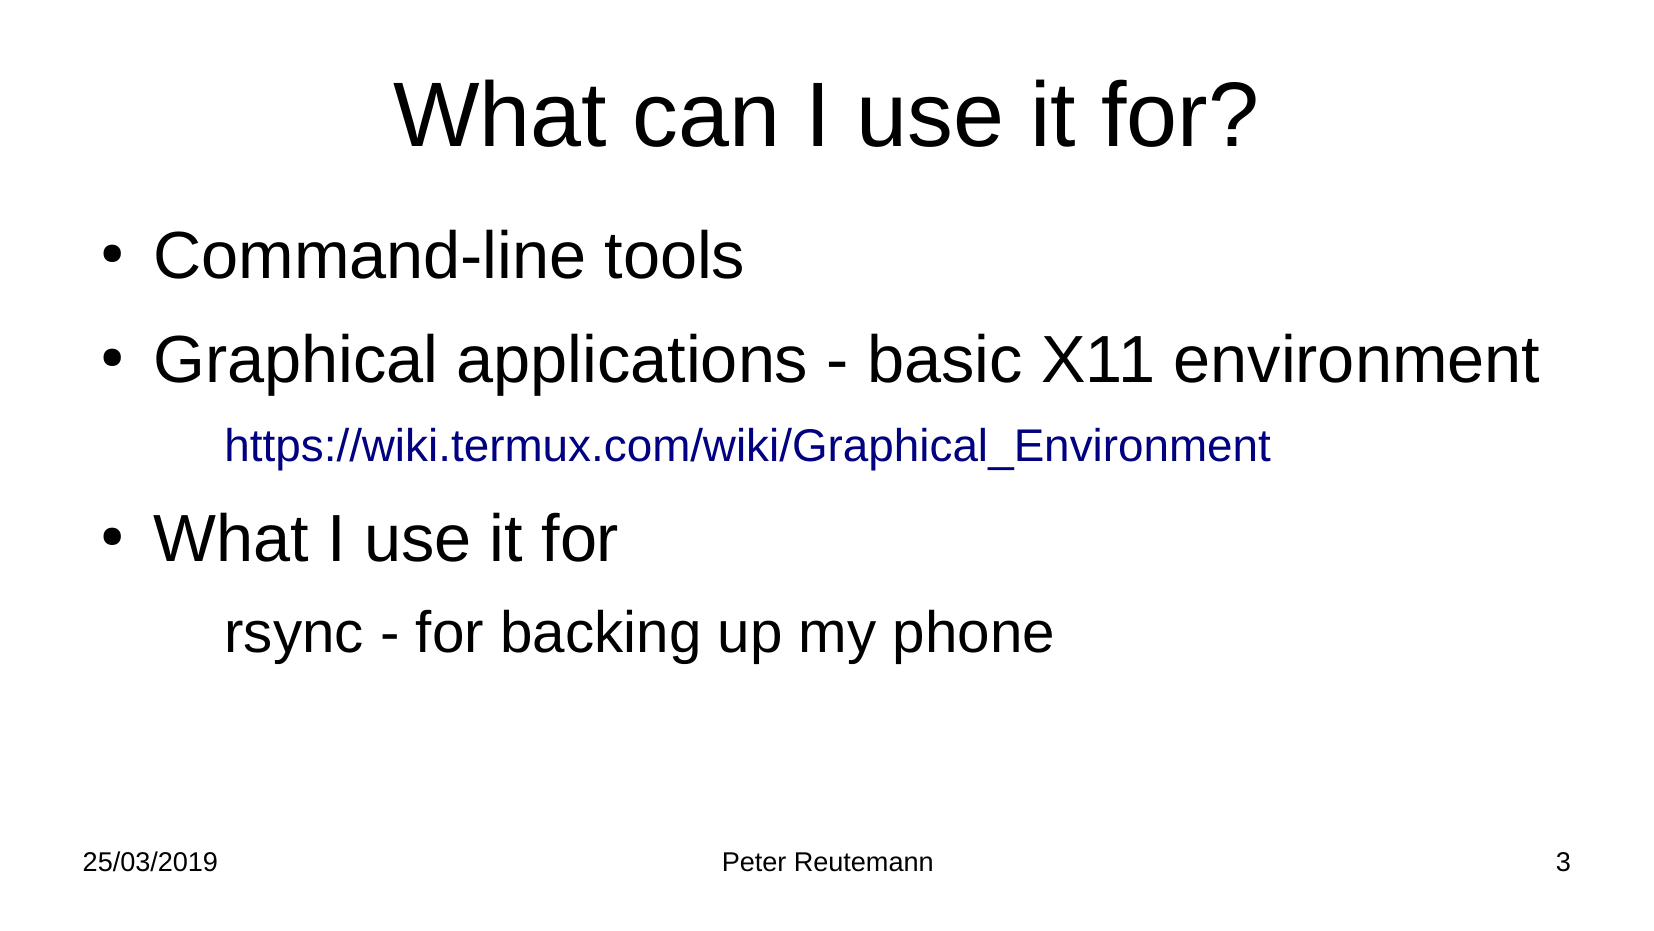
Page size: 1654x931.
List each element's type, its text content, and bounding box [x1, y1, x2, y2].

title What can I use it for? [82, 37, 1571, 193]
list Command-line tools Graphical applications - basic X11 environment https://wiki.termux.com/wiki/Graphical_Environment What I use it for rsync - for backing up my phone [82, 217, 1571, 758]
